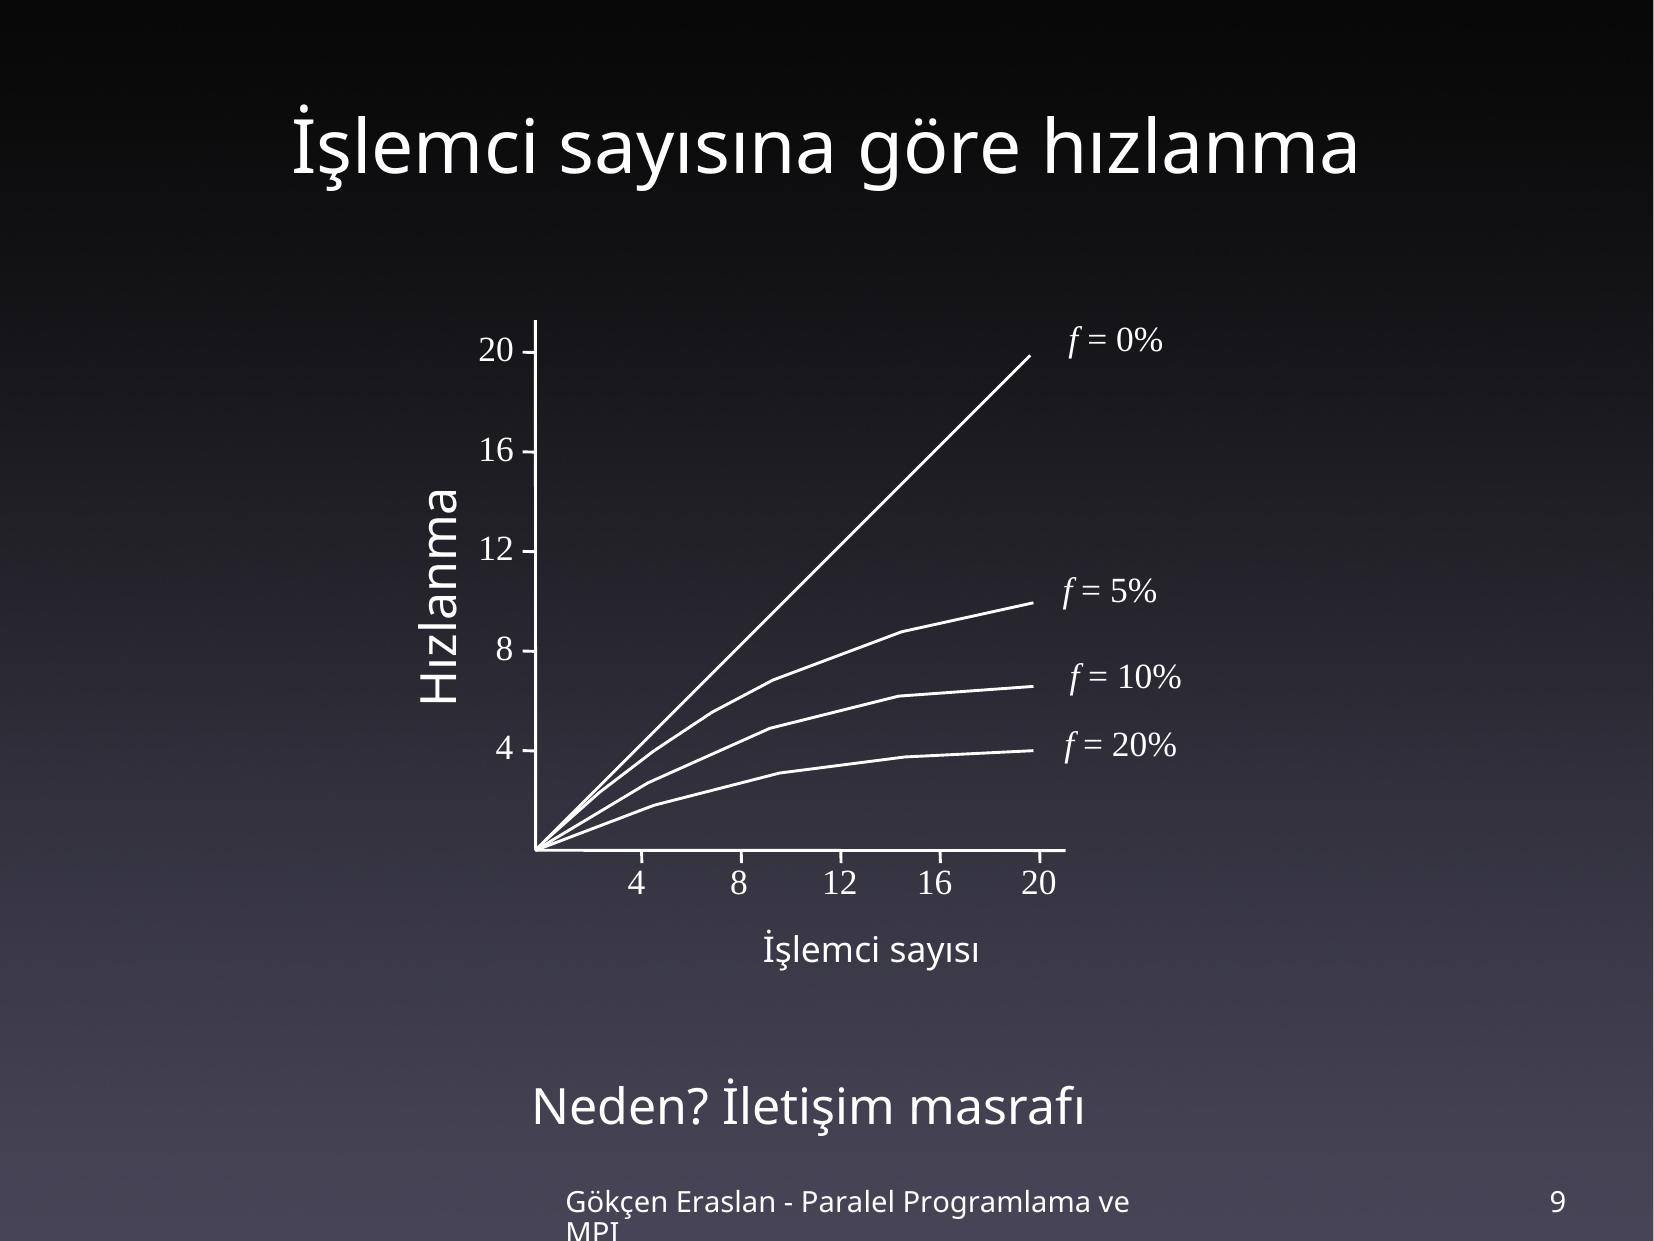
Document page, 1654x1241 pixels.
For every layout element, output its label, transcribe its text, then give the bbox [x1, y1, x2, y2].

text_box f = 10% [1069, 656, 1183, 697]
picture [0, 0, 1654, 1241]
text_box 4 [627, 863, 646, 903]
text_box İşlemci sayısı [762, 924, 981, 973]
text_box 12 [478, 529, 515, 569]
text_box Neden? İletişim masrafı [531, 1071, 1399, 1130]
text_box 16 [478, 429, 515, 470]
text_box 8 [730, 863, 749, 903]
picture [596, 1224, 604, 1233]
title İşlemci sayısına göre hızlanma [41, 41, 1613, 248]
picture [570, 1226, 576, 1241]
text_box 8 [495, 628, 514, 669]
text_box 20 [1021, 863, 1057, 903]
text_box 16 [916, 863, 953, 903]
text_box f = 0% [1068, 320, 1164, 360]
text_box Hızlanma [403, 398, 462, 708]
text_box 12 [822, 863, 858, 903]
text_box 20 [478, 329, 515, 370]
text_box f = 20% [1064, 725, 1178, 765]
picture [580, 1226, 586, 1241]
text_box f = 5% [1062, 570, 1158, 611]
text_box 4 [495, 728, 514, 768]
